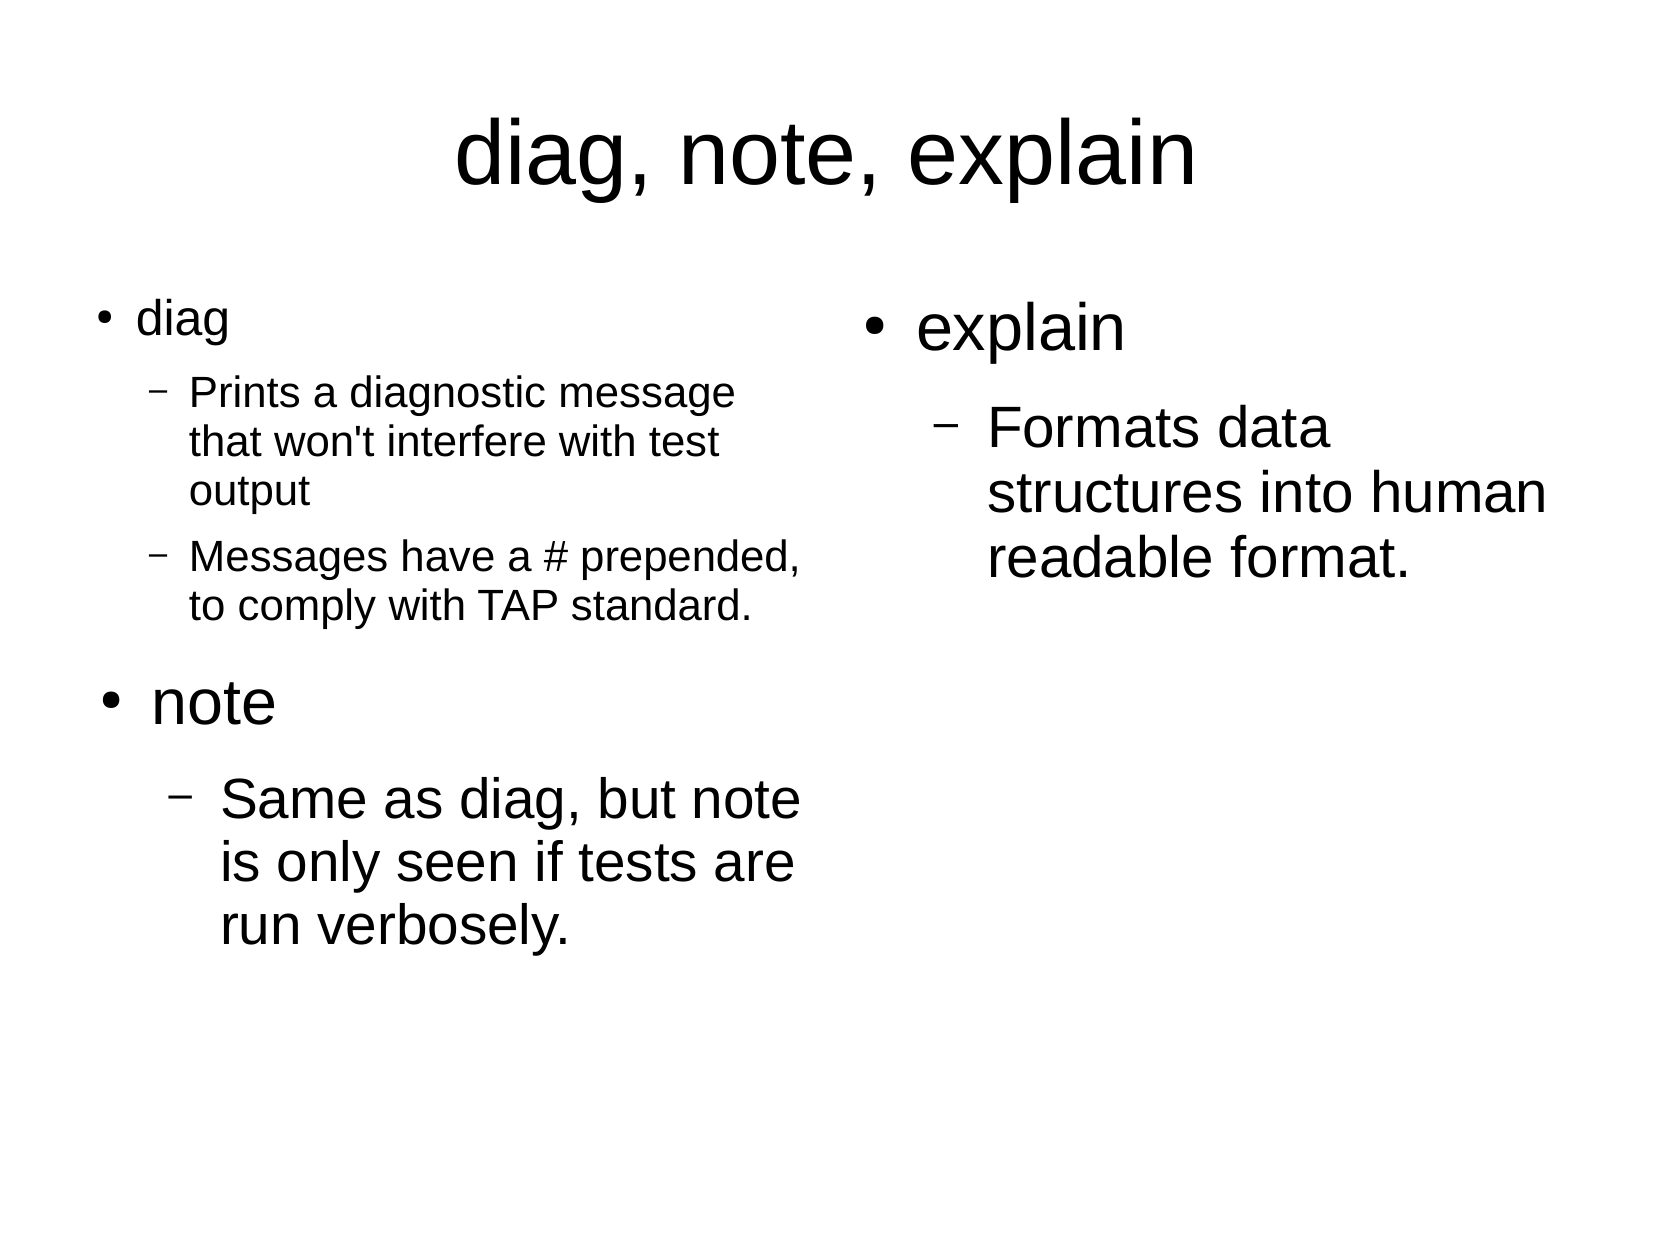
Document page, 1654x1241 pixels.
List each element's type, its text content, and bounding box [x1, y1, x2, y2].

title diag, note, explain [82, 49, 1571, 257]
list note Same as diag, but note is only seen if tests are run verbosely. [82, 665, 809, 1009]
list diag Prints a diagnostic message that won't interfere with test output Messages have a # prepended, to comply with TAP standard. [82, 290, 809, 634]
list explain Formats data structures into human readable format. [845, 290, 1572, 1010]
